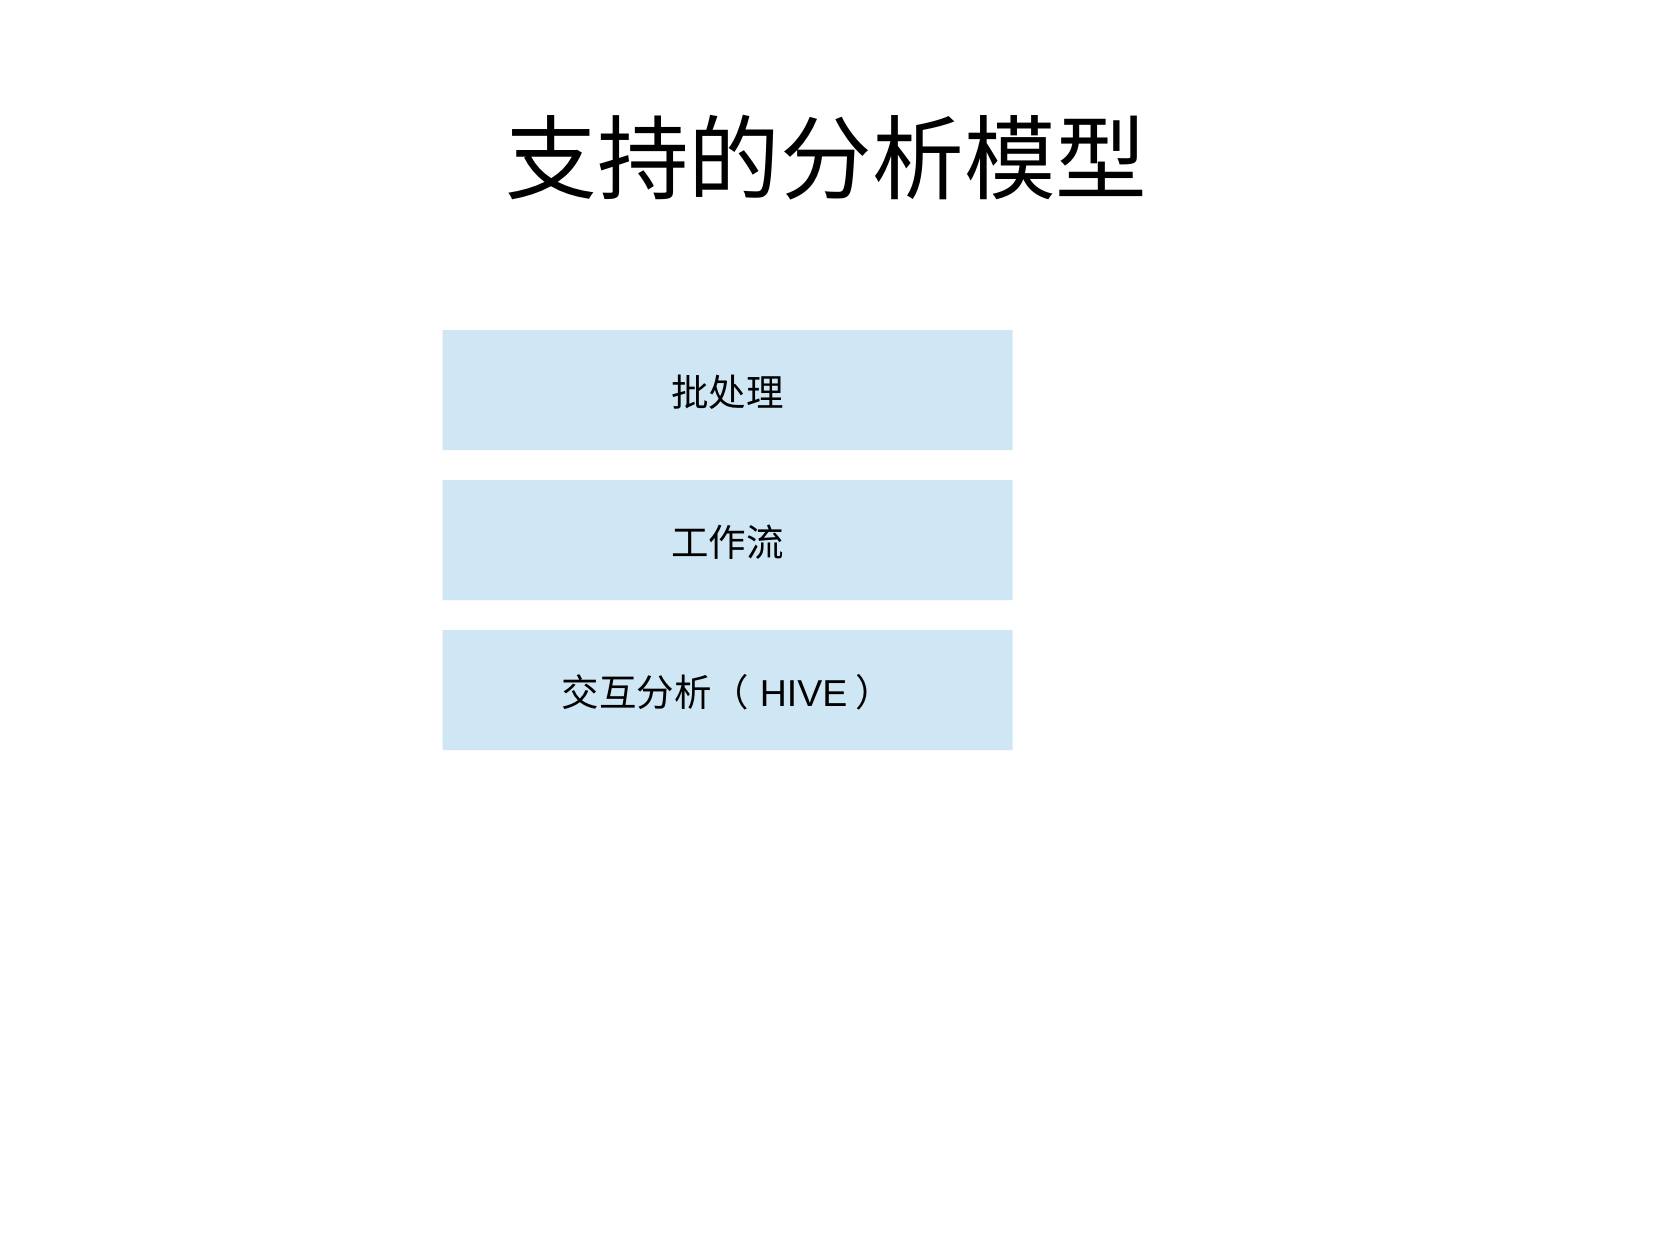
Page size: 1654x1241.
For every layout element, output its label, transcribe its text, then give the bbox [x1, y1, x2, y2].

text_box 交互分析（HIVE） [442, 630, 1013, 751]
title 支持的分析模型 [82, 49, 1571, 257]
text_box 工作流 [442, 480, 1013, 601]
text_box 批处理 [442, 330, 1013, 451]
